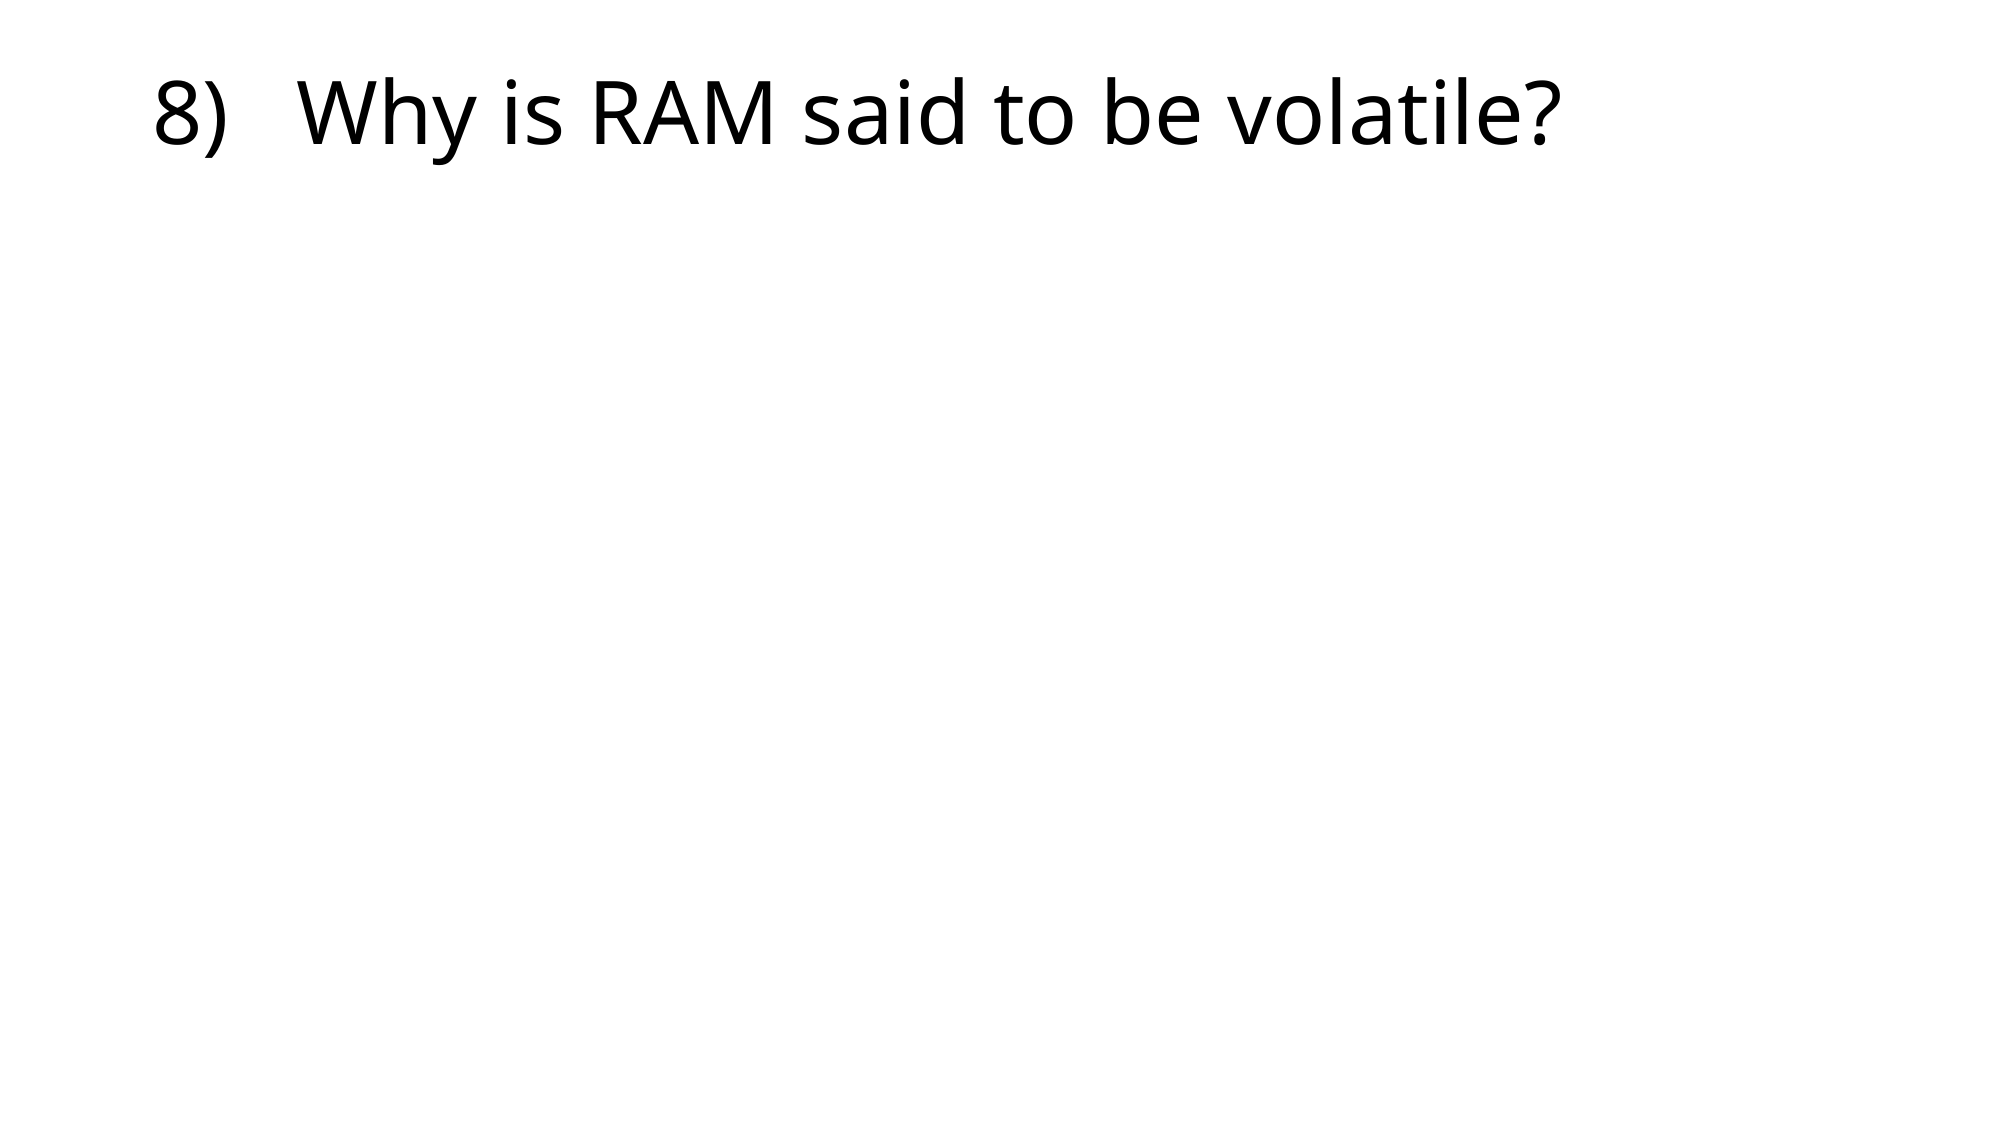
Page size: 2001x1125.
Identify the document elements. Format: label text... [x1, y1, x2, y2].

title 8) Why is RAM said to be volatile? [137, 59, 1863, 278]
